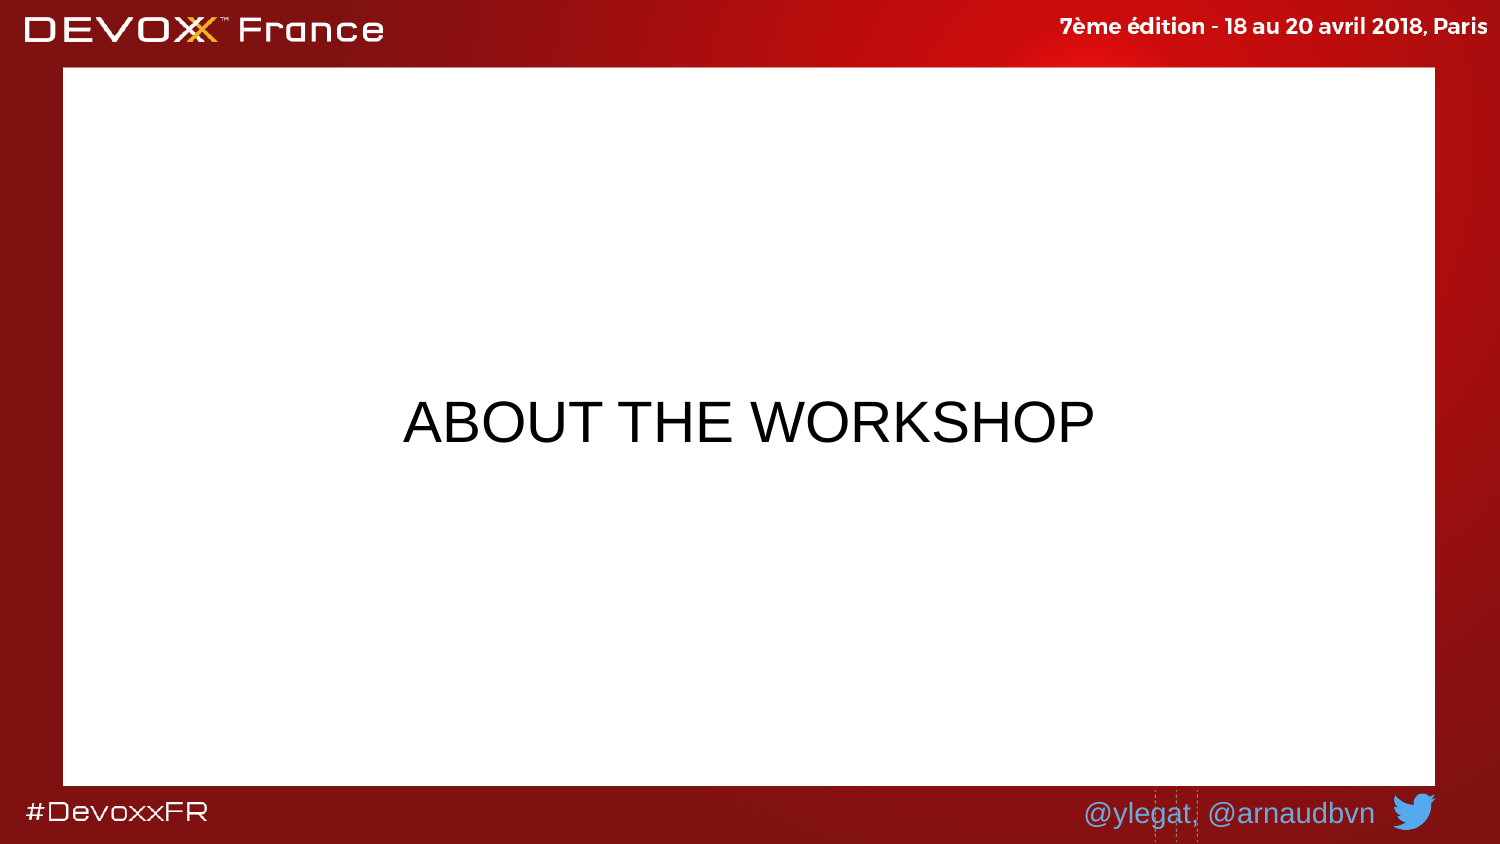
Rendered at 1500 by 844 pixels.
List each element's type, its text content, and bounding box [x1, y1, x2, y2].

picture [0, 0, 1500, 844]
title ABOUT THE WORKSHOP [51, 374, 1449, 470]
text_box @ylegat, @arnaudbvn [1068, 779, 1399, 844]
